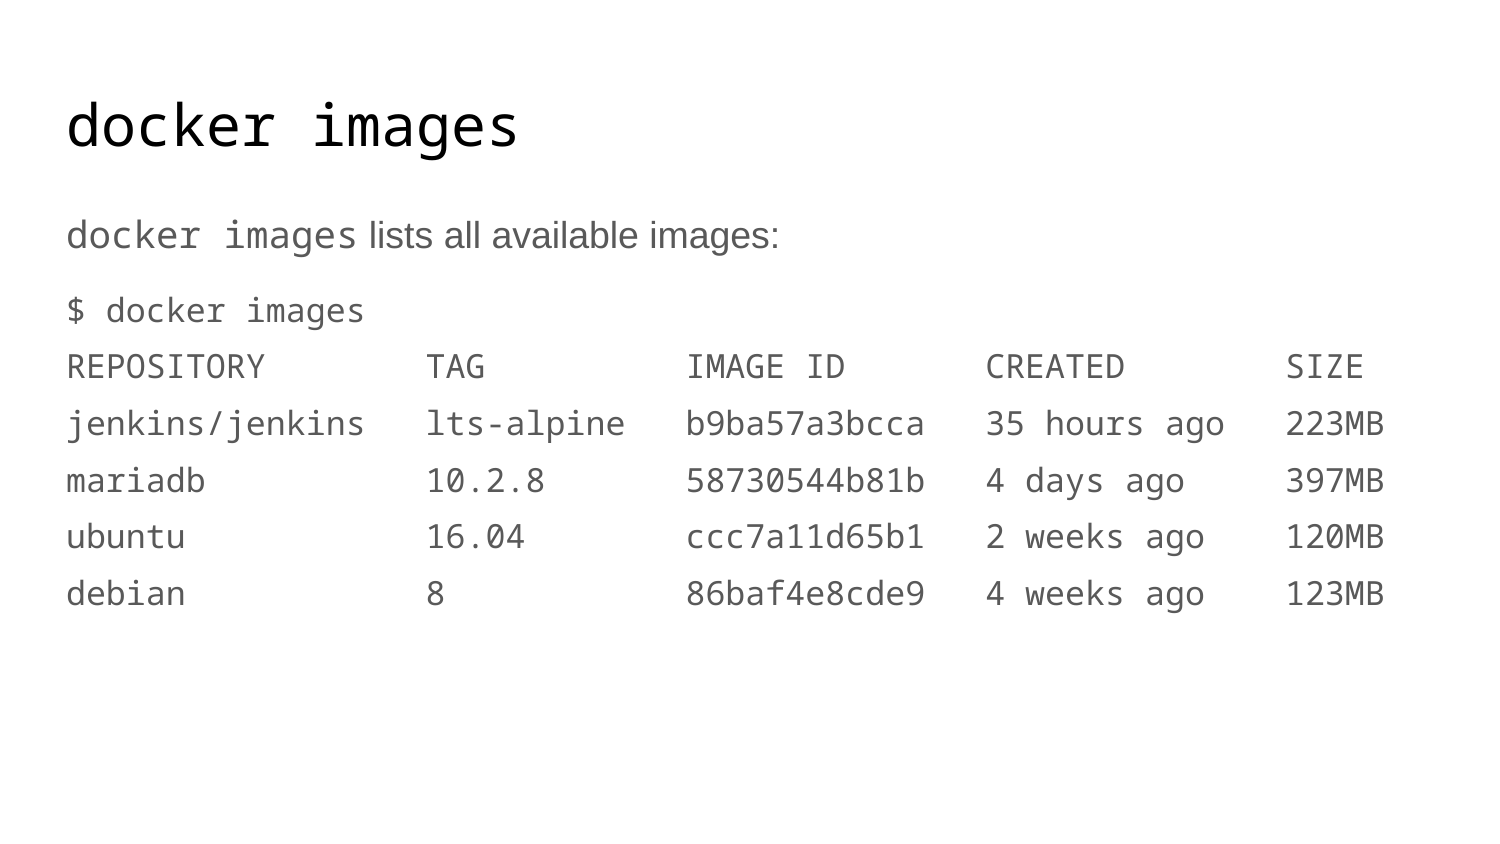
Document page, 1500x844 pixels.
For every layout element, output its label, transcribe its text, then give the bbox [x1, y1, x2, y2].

title docker images [51, 72, 1449, 167]
list docker images lists all available images: $ docker images REPOSITORY TAG IMAGE ID CREATED SIZE jenkins/jenkins lts-alpine b9ba57a3bcca 35 hours ago 223MB mariadb 10.2.8 58730544b81b 4 days ago 397MB ubuntu 16.04 ccc7a11d65b1 2 weeks ago 120MB debian 8 86baf4e8cde9 4 weeks ago 123MB [51, 189, 1449, 750]
